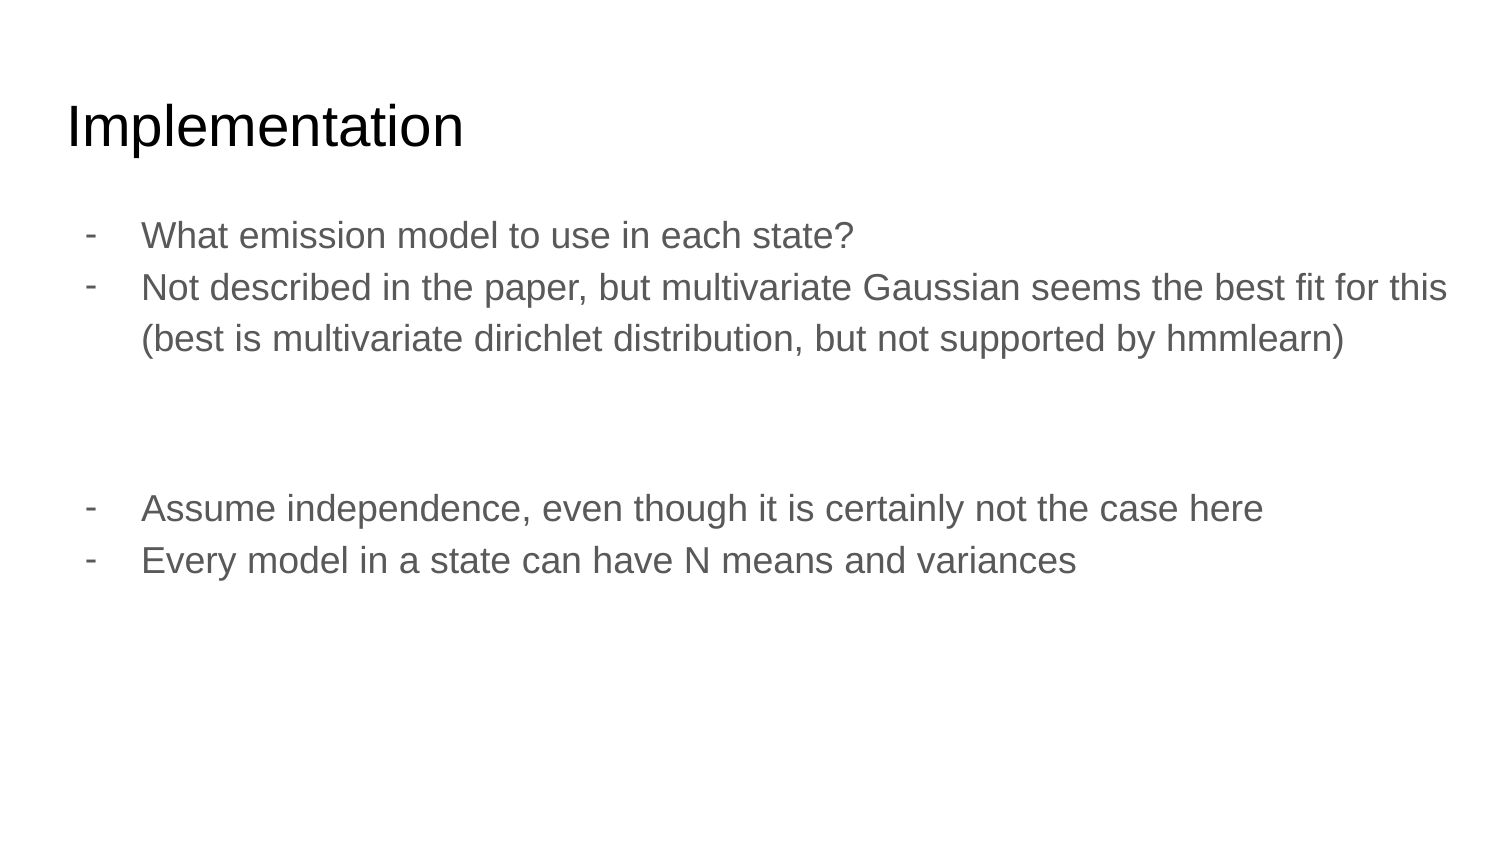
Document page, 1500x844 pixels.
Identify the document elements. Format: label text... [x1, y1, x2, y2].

title Implementation [51, 72, 1449, 167]
list What emission model to use in each state? Not described in the paper, but multivariate Gaussian seems the best fit for this (best is multivariate dirichlet distribution, but not supported by hmmlearn) Assume independence, even though it is certainly not the case here Every model in a state can have N means and variances [51, 189, 1484, 750]
